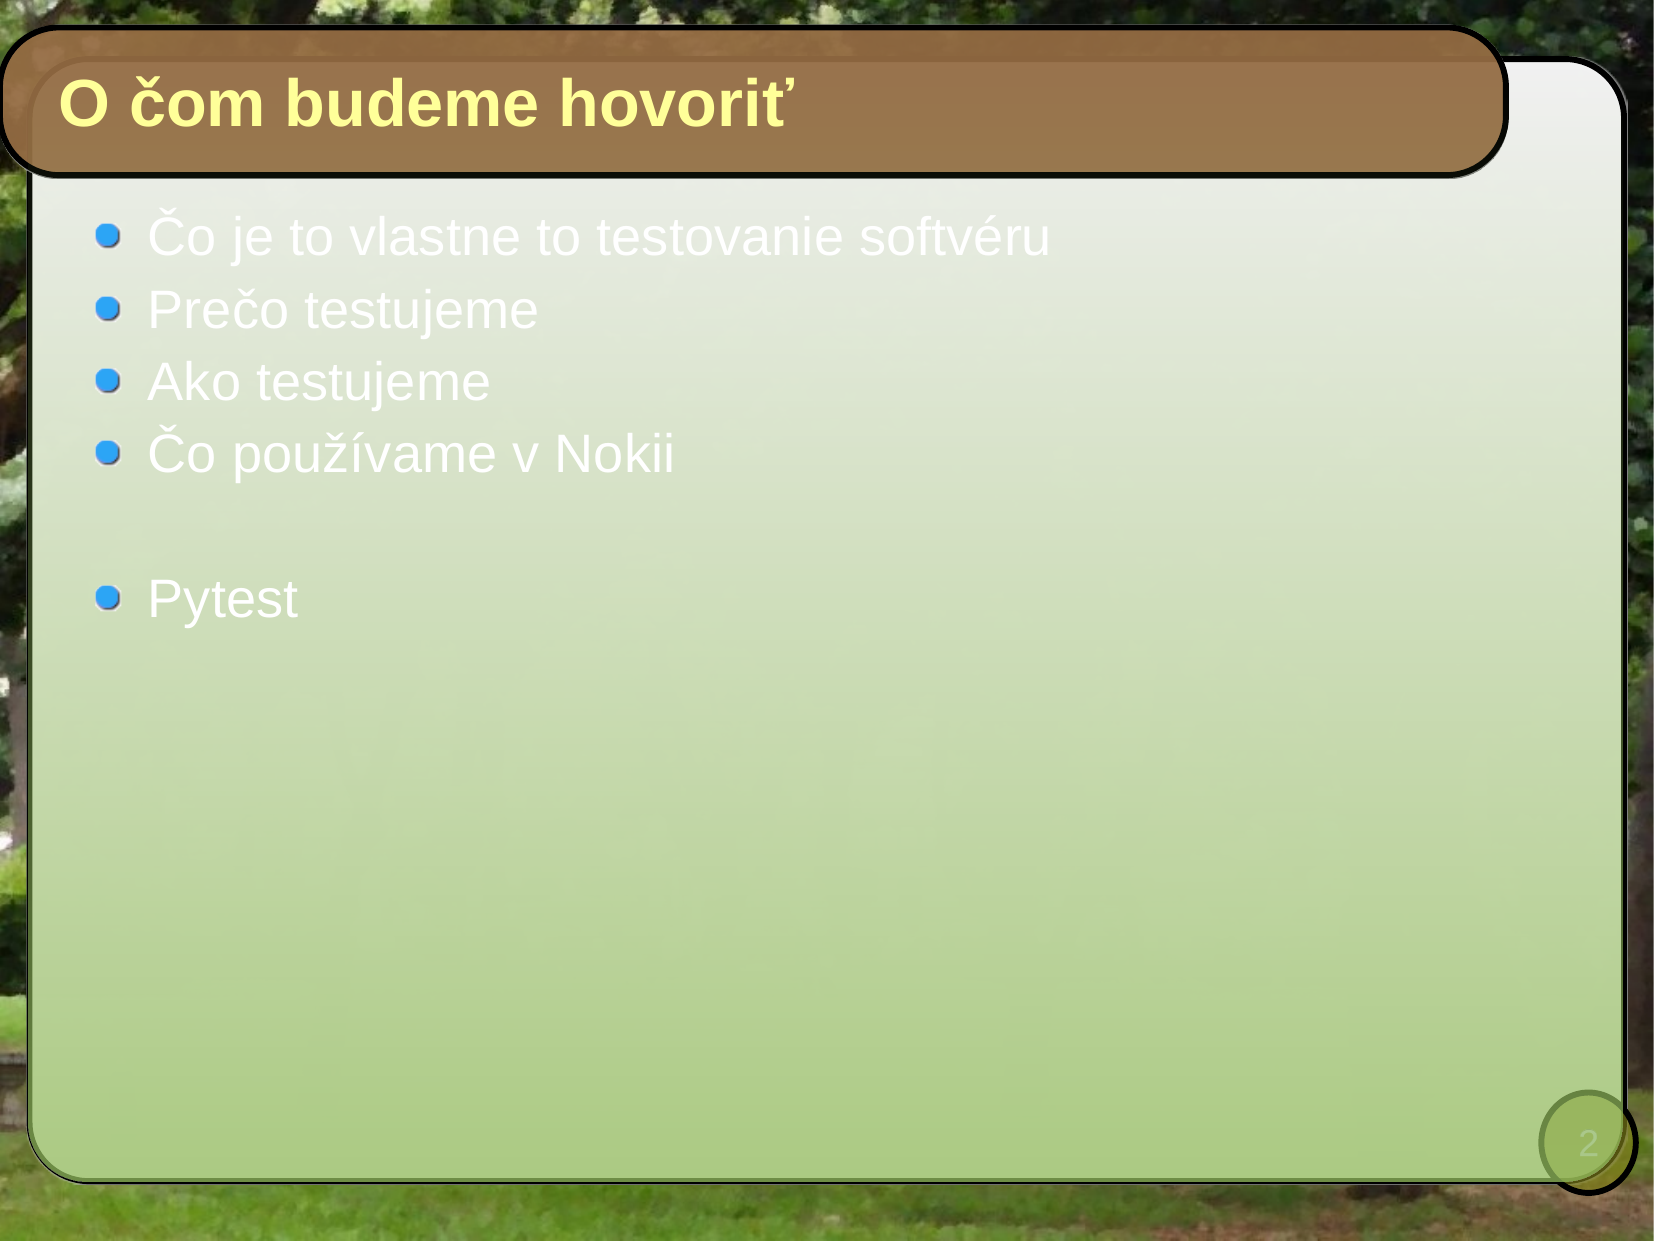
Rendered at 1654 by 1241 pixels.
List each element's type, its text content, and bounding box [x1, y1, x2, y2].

text_box [28, 66, 1623, 1182]
picture [0, 0, 1654, 1241]
list Čo je to vlastne to testovanie softvéru Prečo testujeme Ako testujeme Čo používame v Nokii Pytest [59, 206, 1595, 1152]
title O čom budeme hovoriť [59, 29, 1447, 178]
